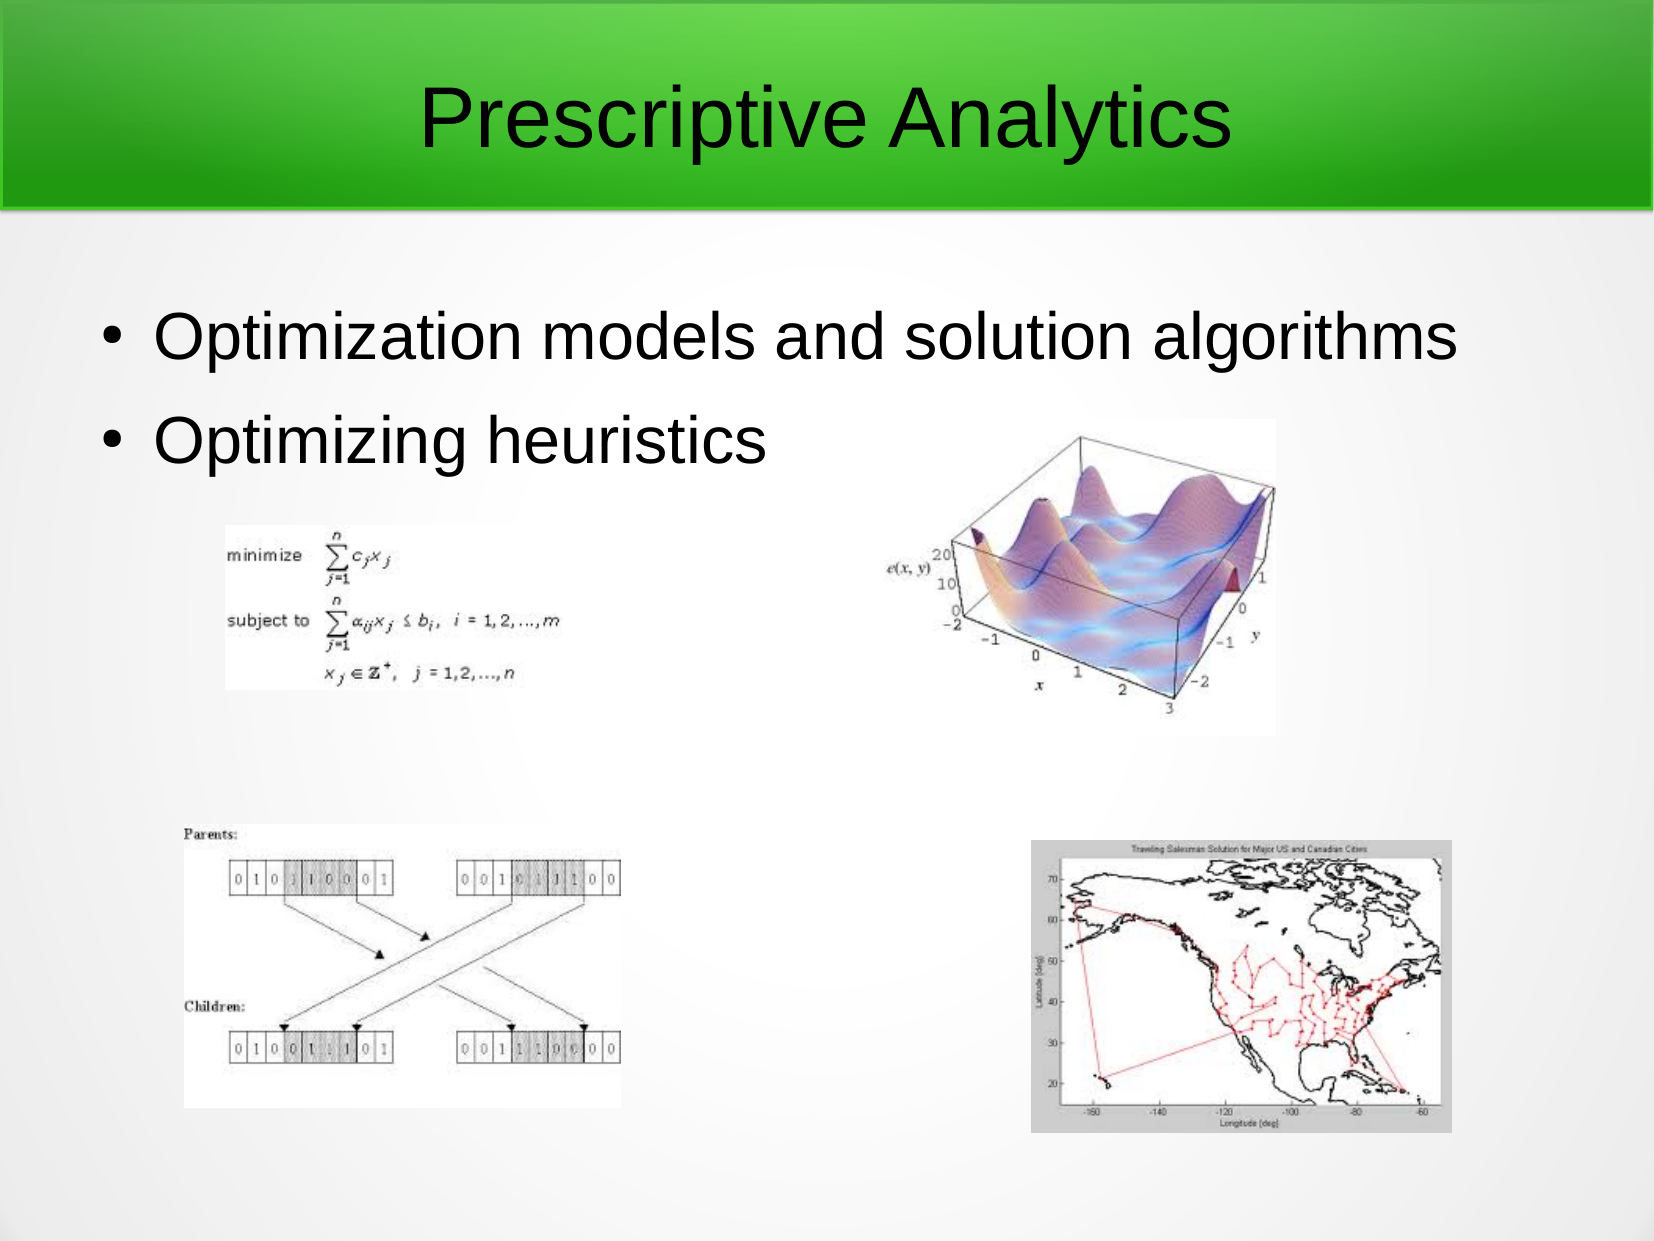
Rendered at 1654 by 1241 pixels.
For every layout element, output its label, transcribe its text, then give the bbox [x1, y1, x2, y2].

title Prescriptive Analytics [82, 47, 1571, 189]
picture [884, 419, 1276, 736]
list Optimization models and solution algorithms Optimizing heuristics [82, 299, 1571, 1019]
picture [225, 525, 564, 691]
picture [1031, 840, 1452, 1133]
picture [184, 824, 621, 1108]
